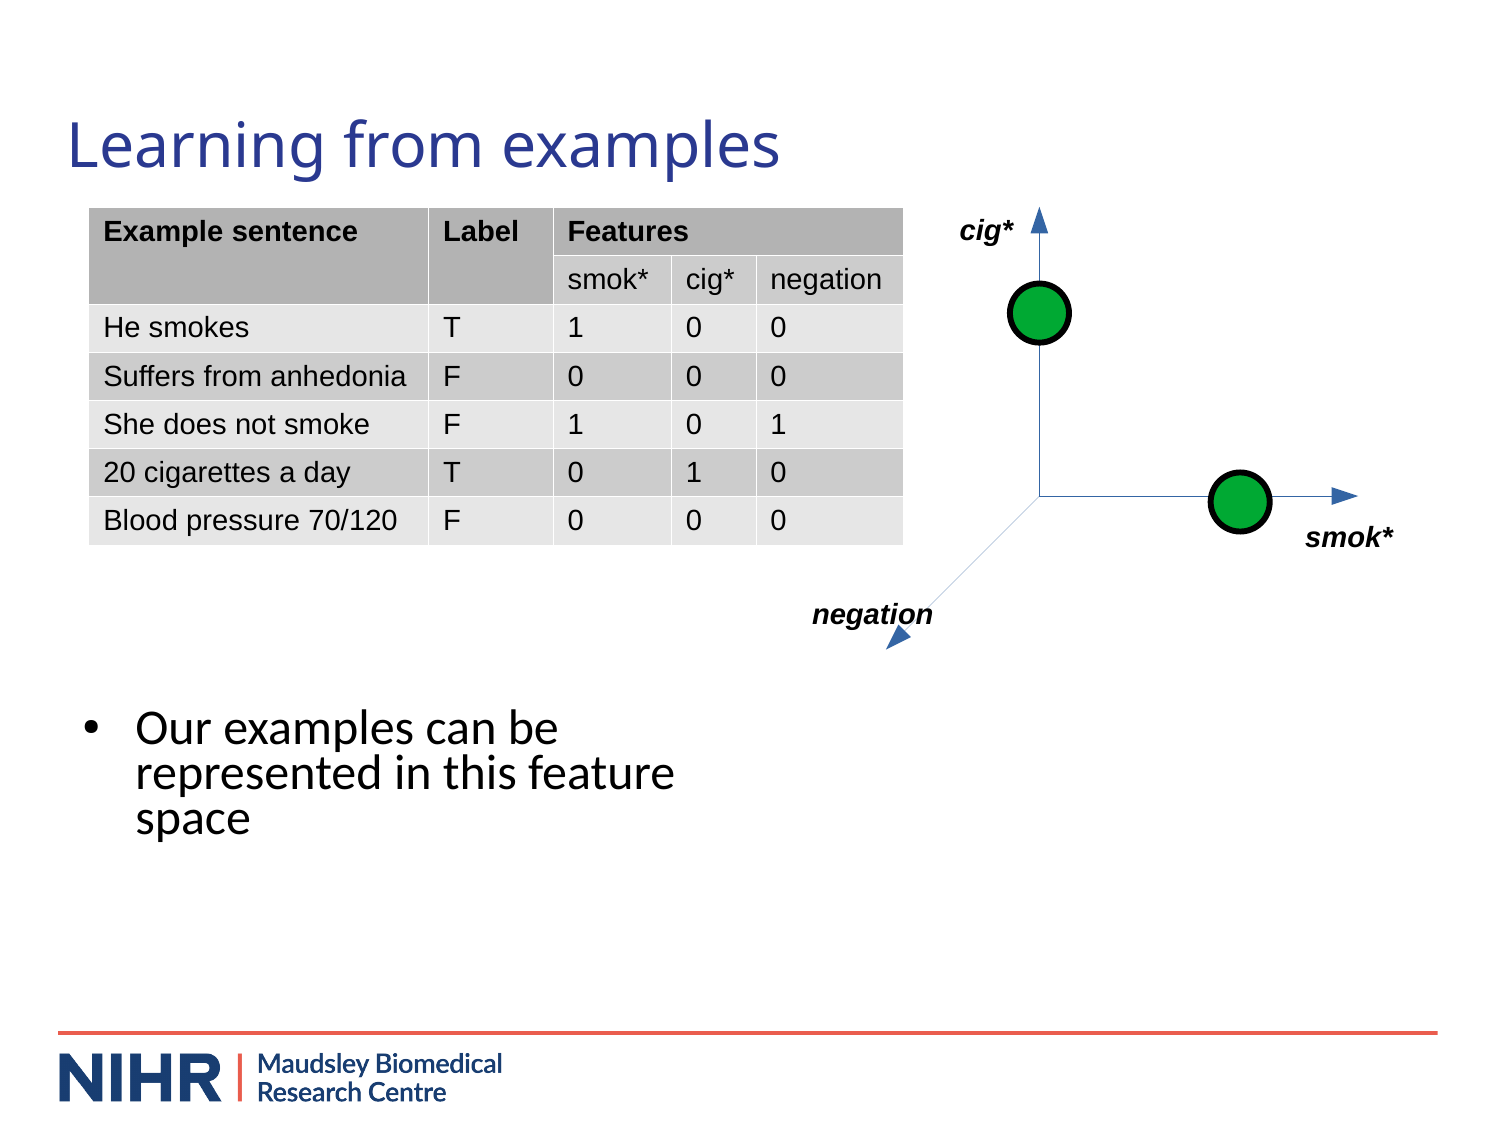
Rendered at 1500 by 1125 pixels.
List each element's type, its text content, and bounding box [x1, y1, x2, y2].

text_box negation [797, 590, 949, 639]
table_cell 0 [554, 353, 671, 400]
table_cell T [429, 305, 553, 352]
table_cell 0 [554, 449, 671, 496]
table_cell 0 [554, 497, 671, 545]
text_box [1210, 472, 1270, 532]
table_cell F [429, 353, 553, 400]
table_cell 0 [757, 449, 903, 496]
table_header Features [554, 208, 903, 255]
table_cell 0 [757, 305, 903, 352]
table_cell She does not smoke [89, 401, 428, 448]
table_cell 1 [554, 401, 671, 448]
text_box smok* [1290, 513, 1447, 562]
table_cell 1 [554, 305, 671, 352]
text_box cig* [944, 206, 1079, 255]
table_header Example sentence [89, 208, 428, 304]
table_cell cig* [672, 256, 756, 304]
table_cell 1 [757, 401, 903, 448]
table_cell 0 [672, 497, 756, 545]
picture [29, 1018, 531, 1125]
table_cell 0 [757, 353, 903, 400]
table_cell Blood pressure 70/120 [89, 497, 428, 545]
table_cell T [429, 449, 553, 496]
table_cell 0 [672, 401, 756, 448]
table_cell Suffers from anhedonia [89, 353, 428, 400]
table_cell 1 [672, 449, 756, 496]
list Our examples can be represented in this feature space [64, 708, 739, 939]
table_cell F [429, 401, 553, 448]
table_cell He smokes [89, 305, 428, 352]
table_header Label [429, 208, 553, 304]
table_cell 0 [672, 353, 756, 400]
text_box [1009, 283, 1070, 343]
table_cell 20 cigarettes a day [89, 449, 428, 496]
title Learning from examples [51, 89, 1450, 223]
table_cell F [429, 497, 553, 545]
table_cell 0 [757, 497, 903, 545]
table_cell negation [757, 256, 903, 304]
table_cell 0 [672, 305, 756, 352]
table_cell smok* [554, 256, 671, 304]
